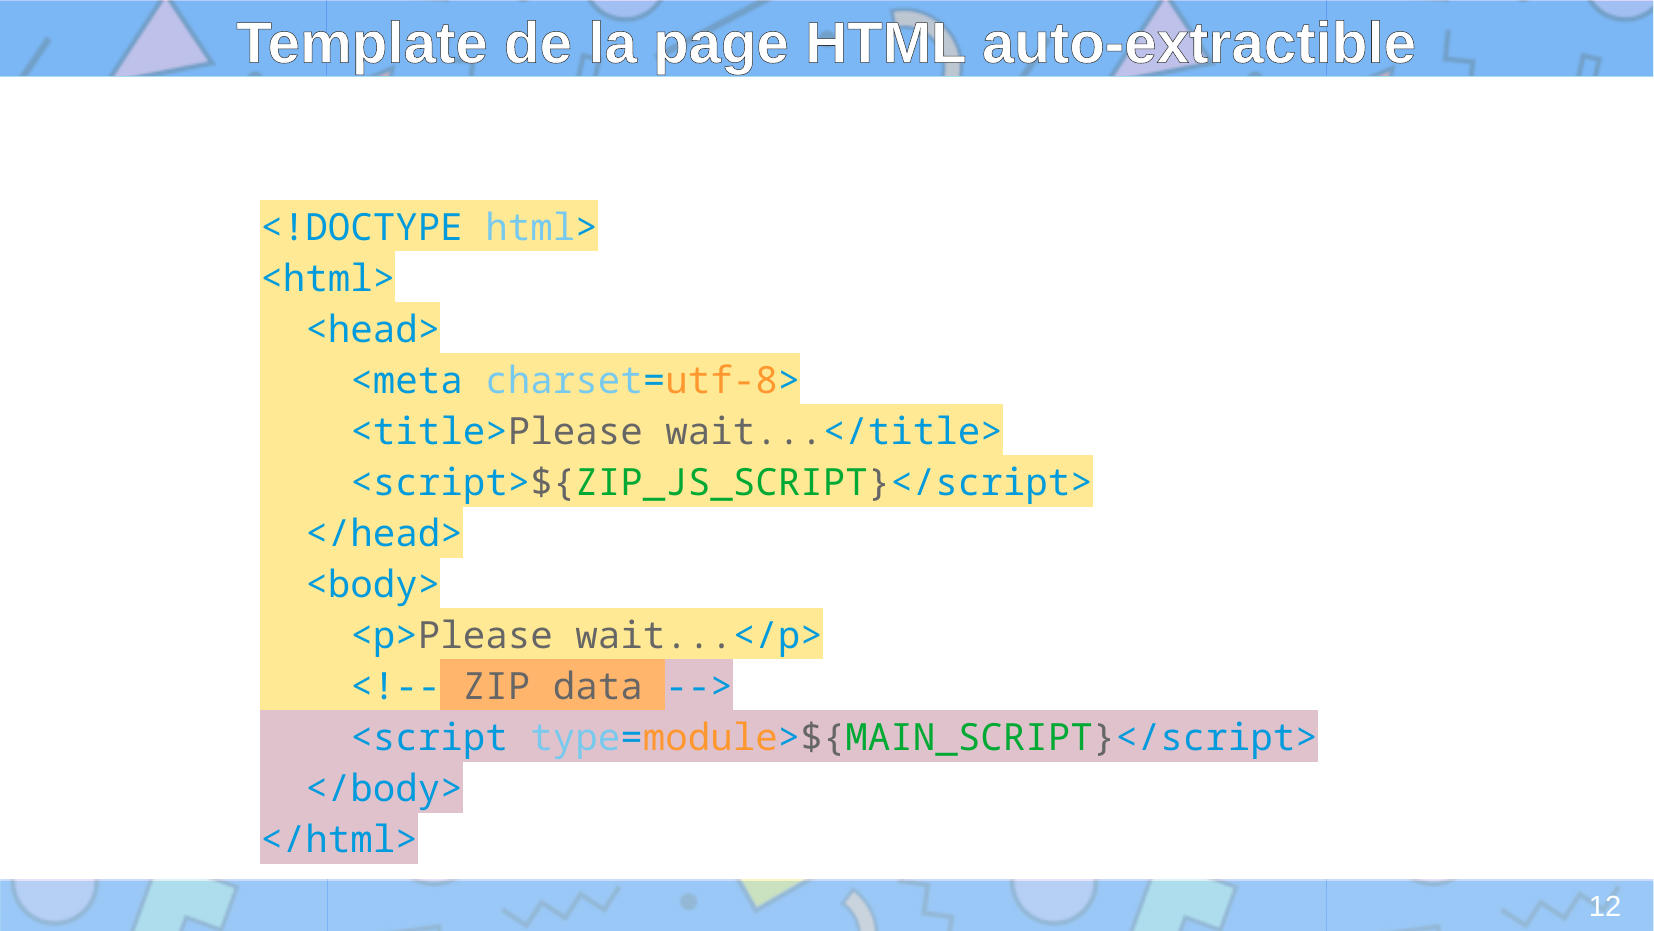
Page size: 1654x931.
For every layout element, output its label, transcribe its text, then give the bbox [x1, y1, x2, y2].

list <!DOCTYPE html> <html> <head> <meta charset=utf-8> <title>Please wait...</title> <script>${ZIP_JS_SCRIPT}</script> </head> <body> <p>Please wait...</p> <!-- ZIP data --> <script type=module>${MAIN_SCRIPT}</script> </body> </html> [189, 149, 1376, 798]
picture [0, 879, 1654, 931]
title Template de la page HTML auto-extractible [59, 3, 1595, 82]
picture [0, 0, 1654, 76]
